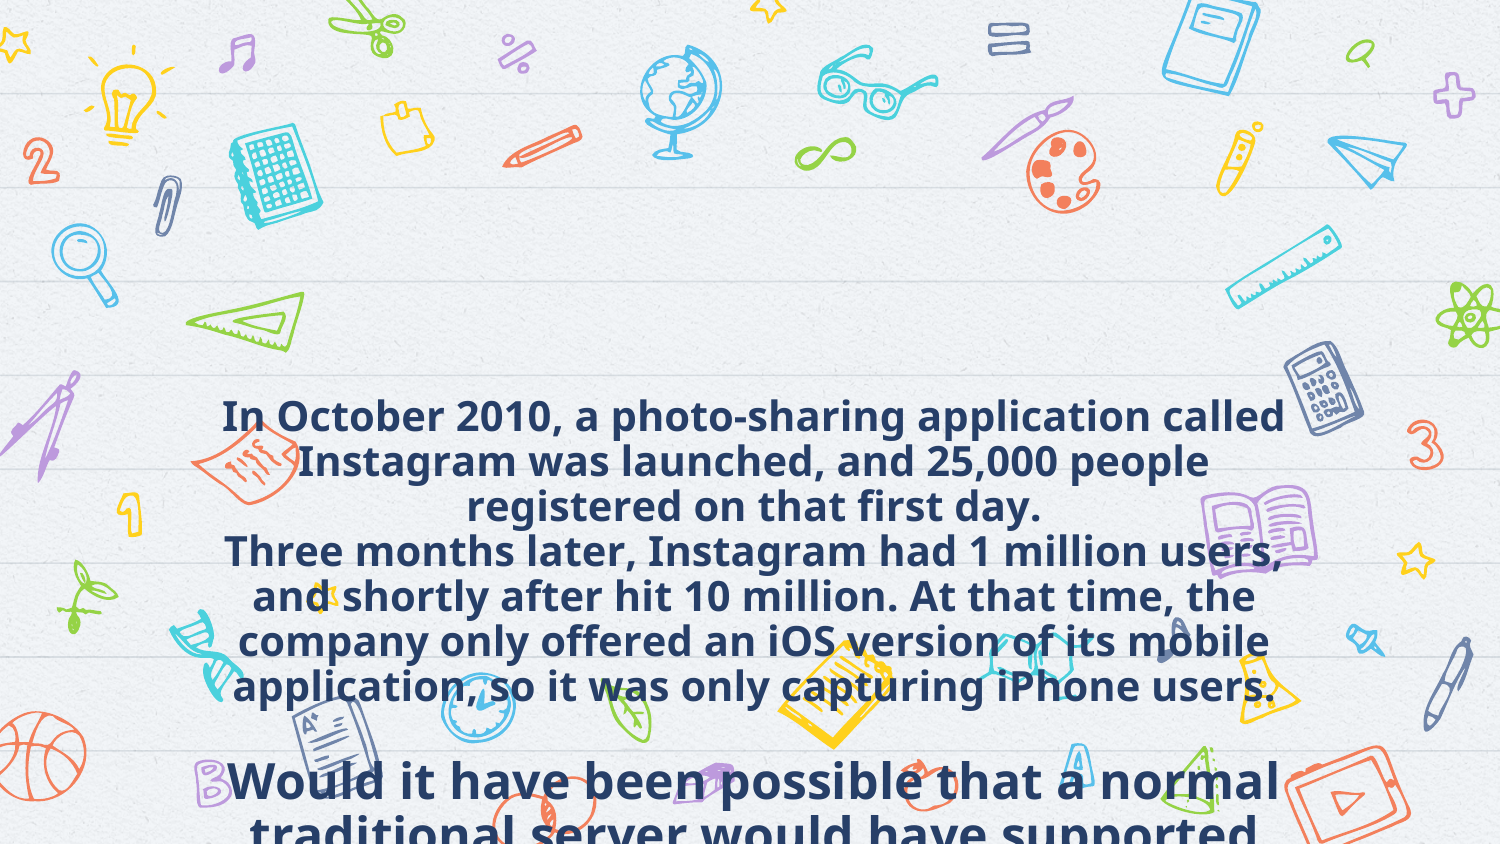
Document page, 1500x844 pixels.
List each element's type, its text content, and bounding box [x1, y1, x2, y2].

title In October 2010, a photo-sharing application called Instagram was launched, and 25,000 people registered on that first day. Three months later, Instagram had 1 million users, and shortly after hit 10 million. At that time, the company only offered an iOS version of its mobile application, so it was only capturing iPhone users. Would it have been possible that a normal traditional server would have supported that kind of traffic? [194, 395, 1314, 761]
